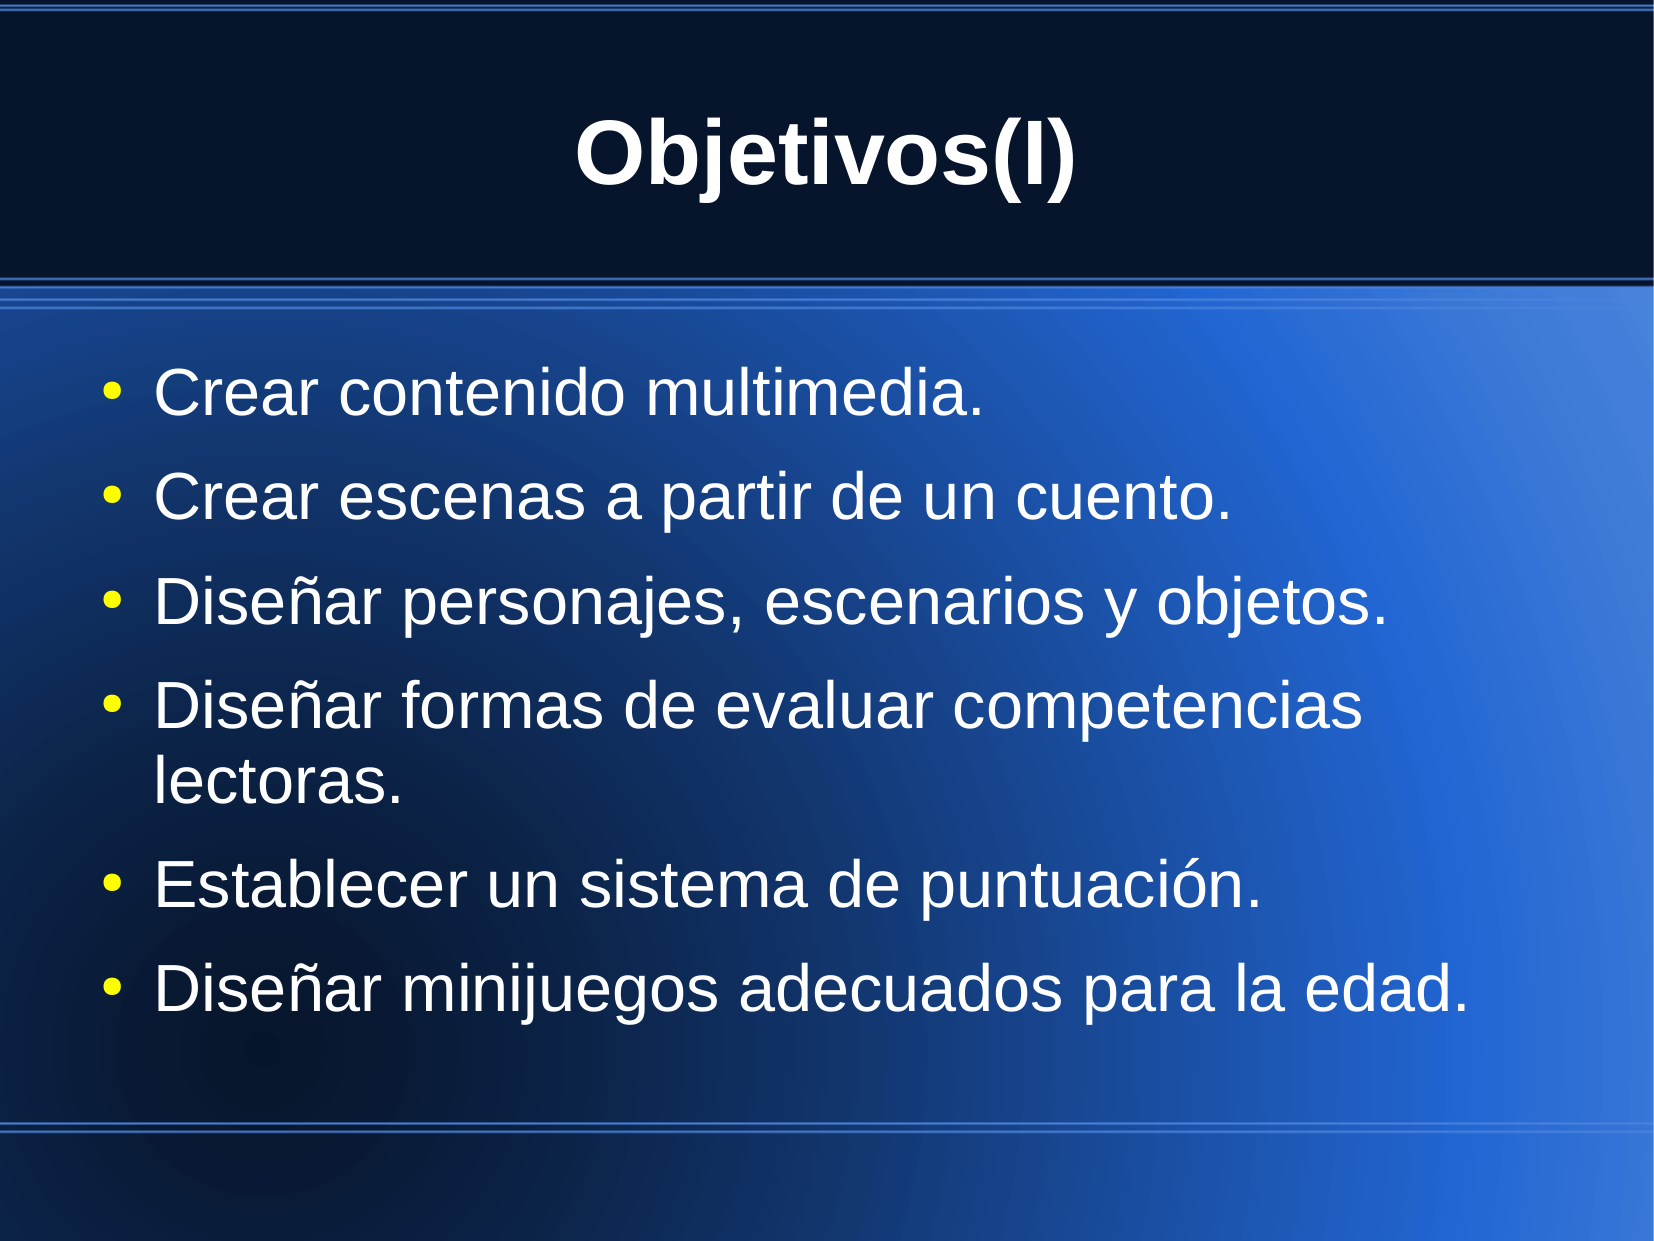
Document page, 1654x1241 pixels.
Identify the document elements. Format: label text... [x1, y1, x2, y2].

picture [0, 0, 1654, 1241]
title Objetivos(I) [82, 49, 1571, 257]
list Crear contenido multimedia. Crear escenas a partir de un cuento. Diseñar personajes, escenarios y objetos. Diseñar formas de evaluar competencias lectoras. Establecer un sistema de puntuación. Diseñar minijuegos adecuados para la edad. [82, 355, 1571, 1058]
